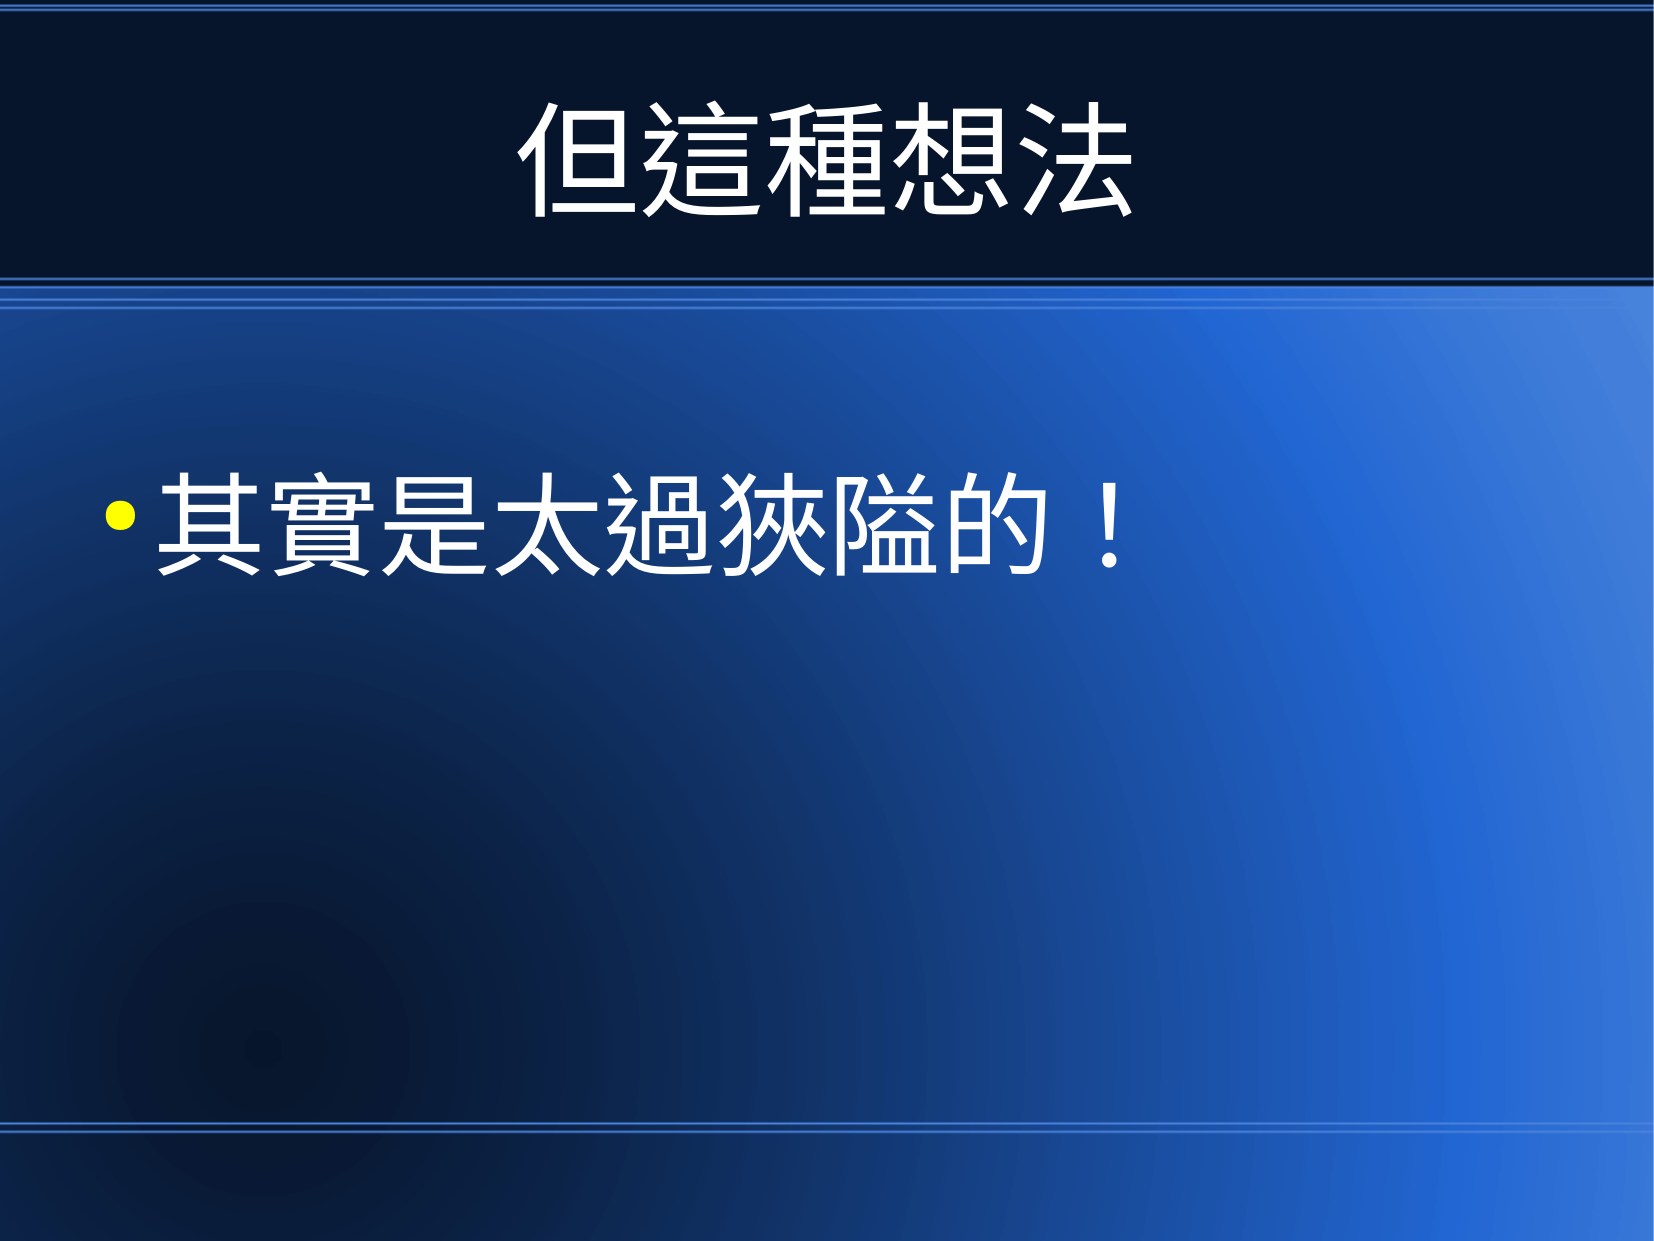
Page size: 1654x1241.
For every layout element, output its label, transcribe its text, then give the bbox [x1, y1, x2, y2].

picture [0, 0, 1654, 1241]
list 其實是太過狹隘的！ [82, 355, 1571, 1241]
title 但這種想法 [82, 49, 1571, 257]
